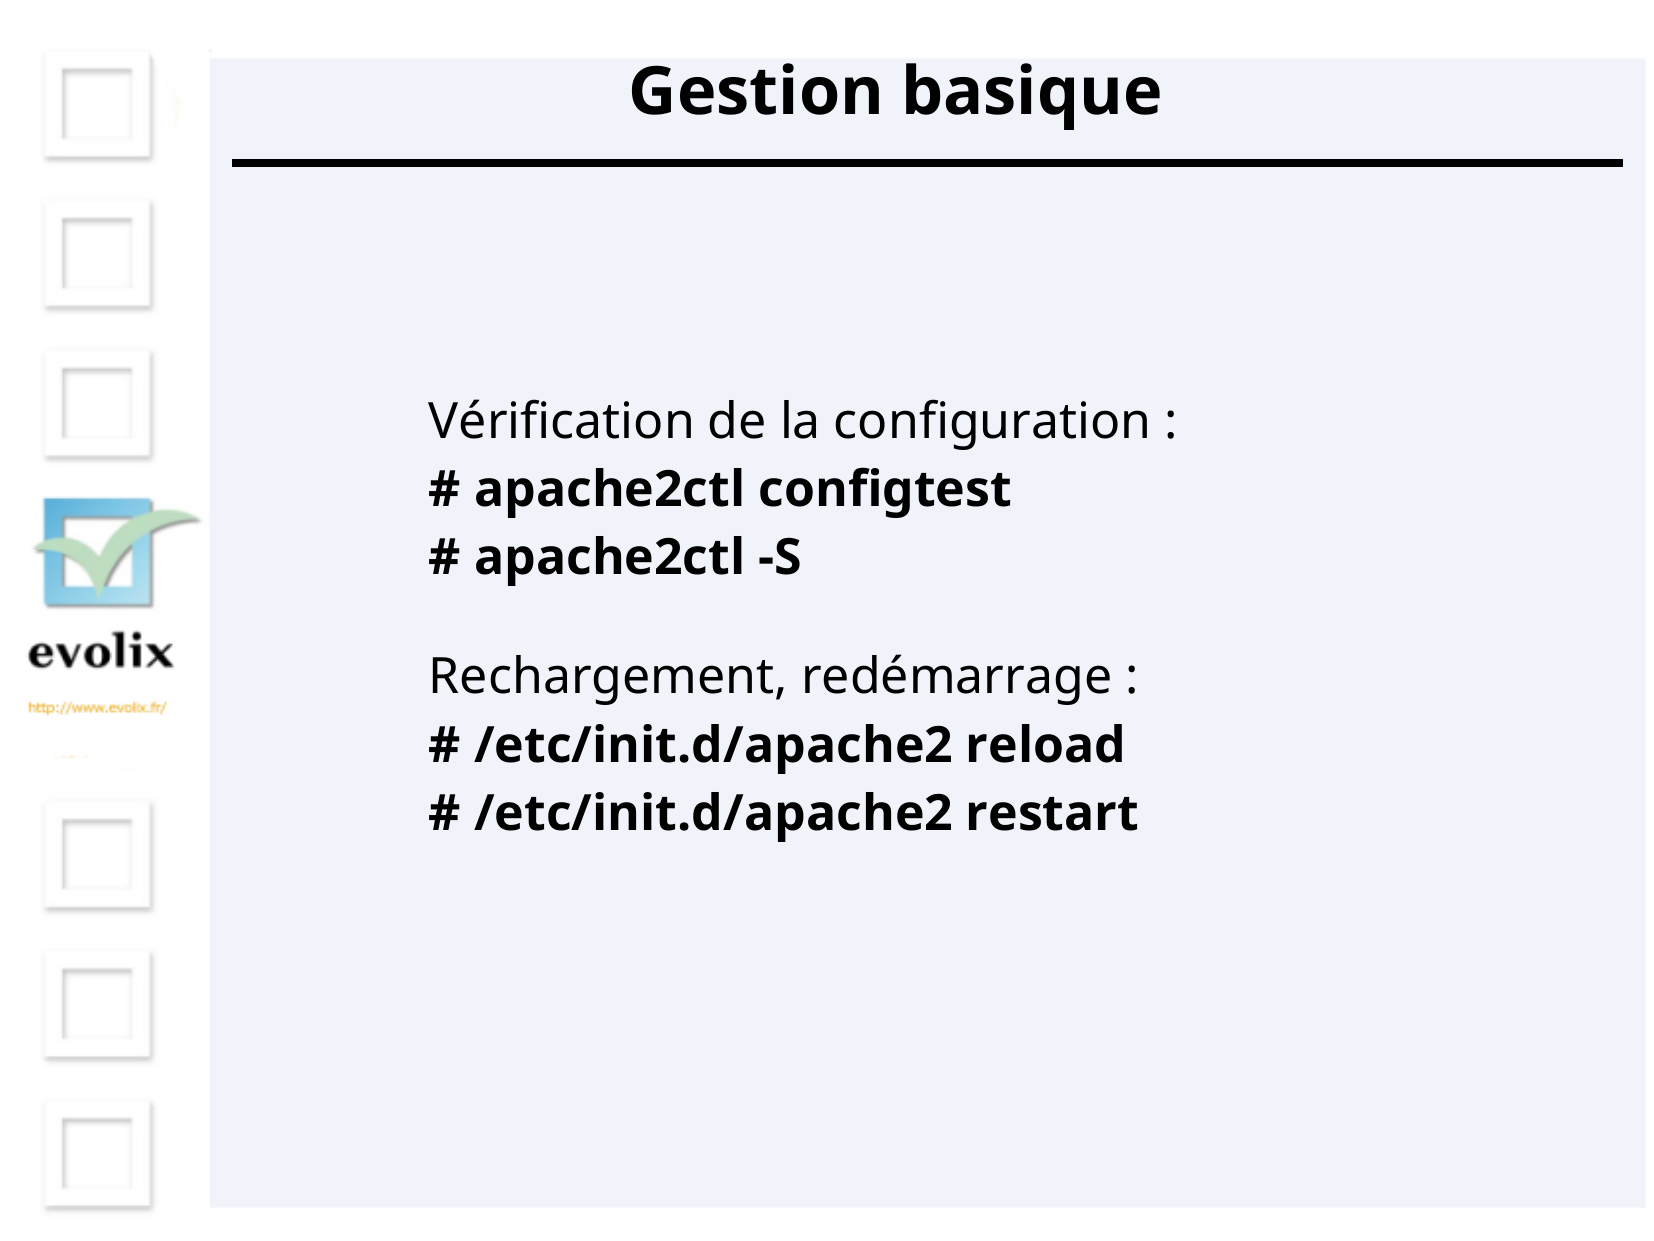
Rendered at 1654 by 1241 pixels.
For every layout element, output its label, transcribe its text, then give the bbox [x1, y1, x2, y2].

picture [0, 49, 1654, 1218]
subtitle Vérification de la configuration : # apache2ctl configtest # apache2ctl -S Rechargement, redémarrage : # /etc/init.d/apache2 reload # /etc/init.d/apache2 restart [353, 200, 1568, 1189]
title Gestion basique [408, 0, 1384, 178]
